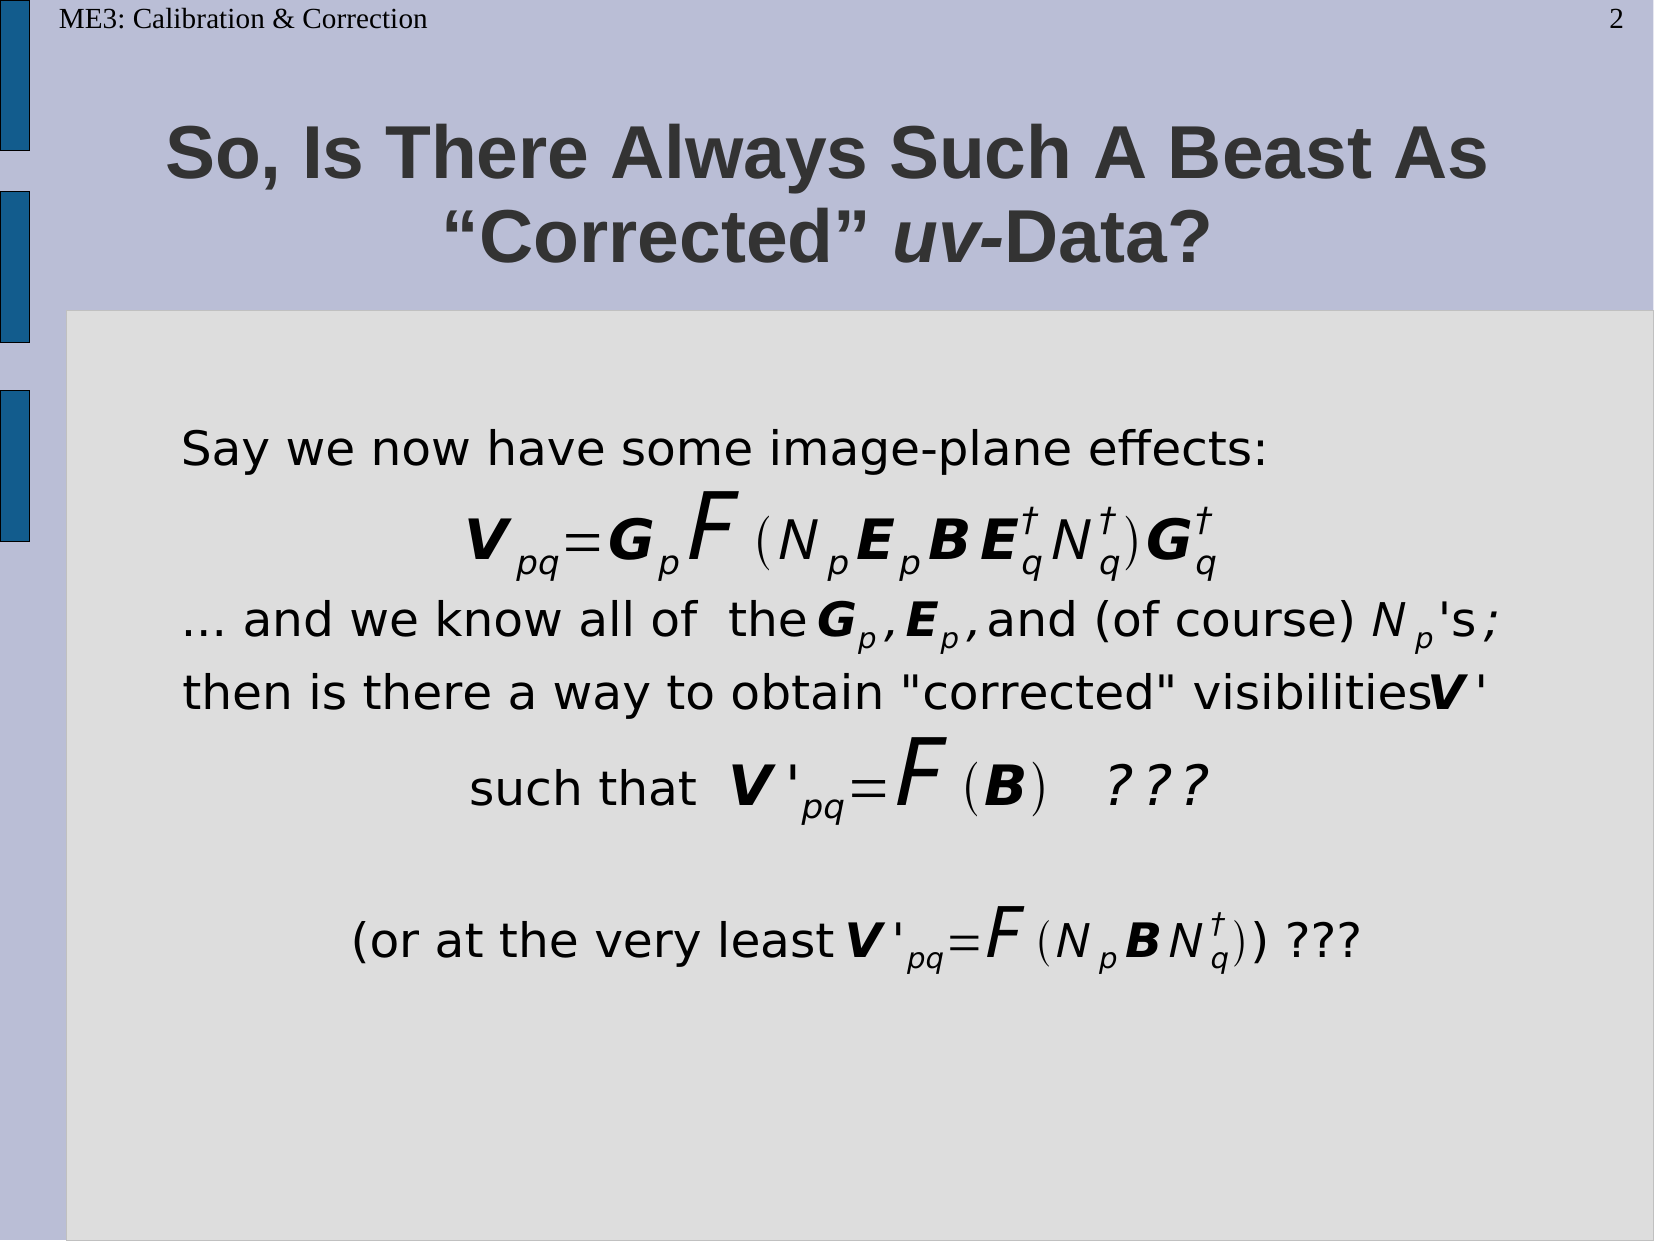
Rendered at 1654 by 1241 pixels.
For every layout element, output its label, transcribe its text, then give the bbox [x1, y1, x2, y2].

chart [174, 413, 1506, 1044]
title So, Is There Always Such A Beast As “Corrected” uv-Data? [121, 91, 1534, 299]
